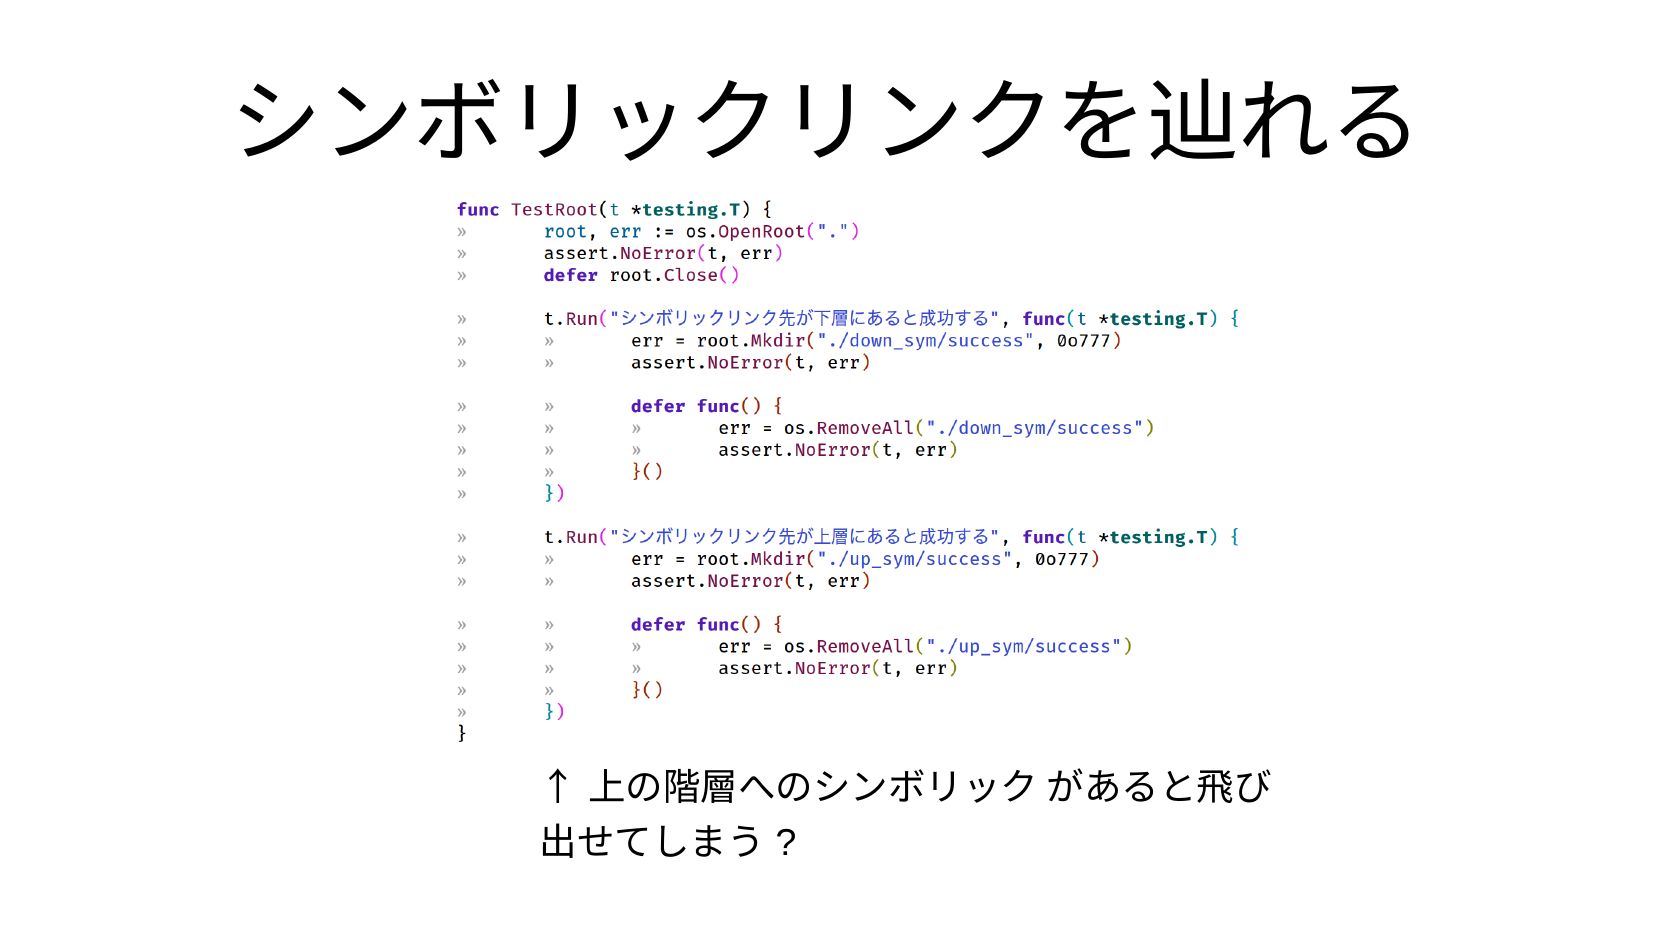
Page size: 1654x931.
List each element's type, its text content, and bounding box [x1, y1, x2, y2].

text_box ↑上の階層へのシンボリック があると飛び出せてしまう? [525, 750, 1293, 928]
picture [450, 194, 1249, 758]
title シンボリックリンクを辿れる [82, 37, 1571, 193]
